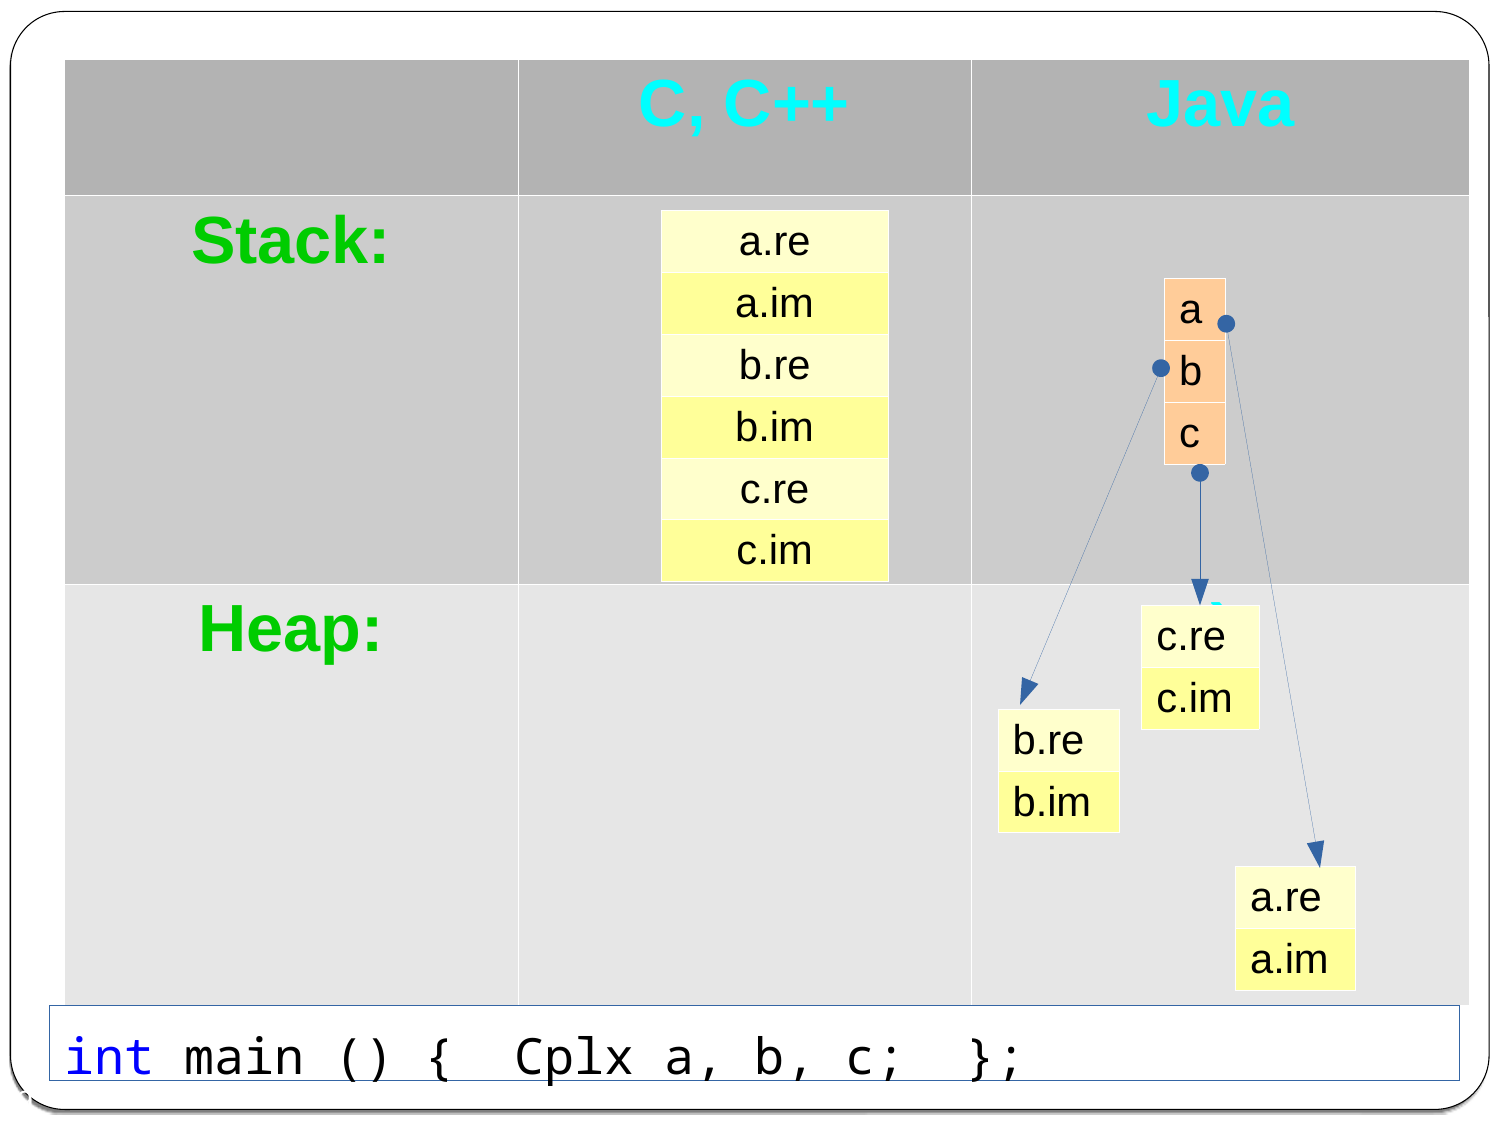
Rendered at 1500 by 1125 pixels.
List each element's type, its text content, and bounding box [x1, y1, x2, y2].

table_cell [519, 585, 971, 1005]
table_header a [1165, 279, 1225, 340]
table_header b.re [999, 710, 1119, 771]
table_cell b.im [662, 397, 888, 458]
list int main () { Cplx a, b, c; }; [49, 1005, 1460, 1081]
table_header Java [972, 60, 1469, 195]
table_cell c.re [662, 459, 888, 519]
table_cell ` [972, 585, 1469, 1005]
table_cell Stack: [65, 196, 518, 584]
table_cell b.im [999, 772, 1119, 832]
table_cell b.re [662, 335, 888, 396]
table_cell c.im [662, 520, 888, 581]
table_header a.re [1236, 867, 1355, 928]
table_cell Heap: [65, 585, 518, 1005]
slide_number <number> [0, 1074, 50, 1125]
table_header a.re [662, 211, 888, 272]
table_cell c [1165, 403, 1225, 464]
table_cell [972, 196, 1469, 584]
table_cell c.im [1142, 668, 1259, 729]
table_header [65, 60, 518, 195]
table_cell [1201, 333, 1270, 584]
table_cell b [1165, 341, 1225, 402]
table_cell [519, 196, 971, 584]
table_cell a.im [662, 273, 888, 334]
table_header c.re [1142, 606, 1259, 667]
table_cell a.im [1236, 929, 1355, 990]
table_header C, C++ [519, 60, 971, 195]
table_cell [1072, 377, 1200, 584]
